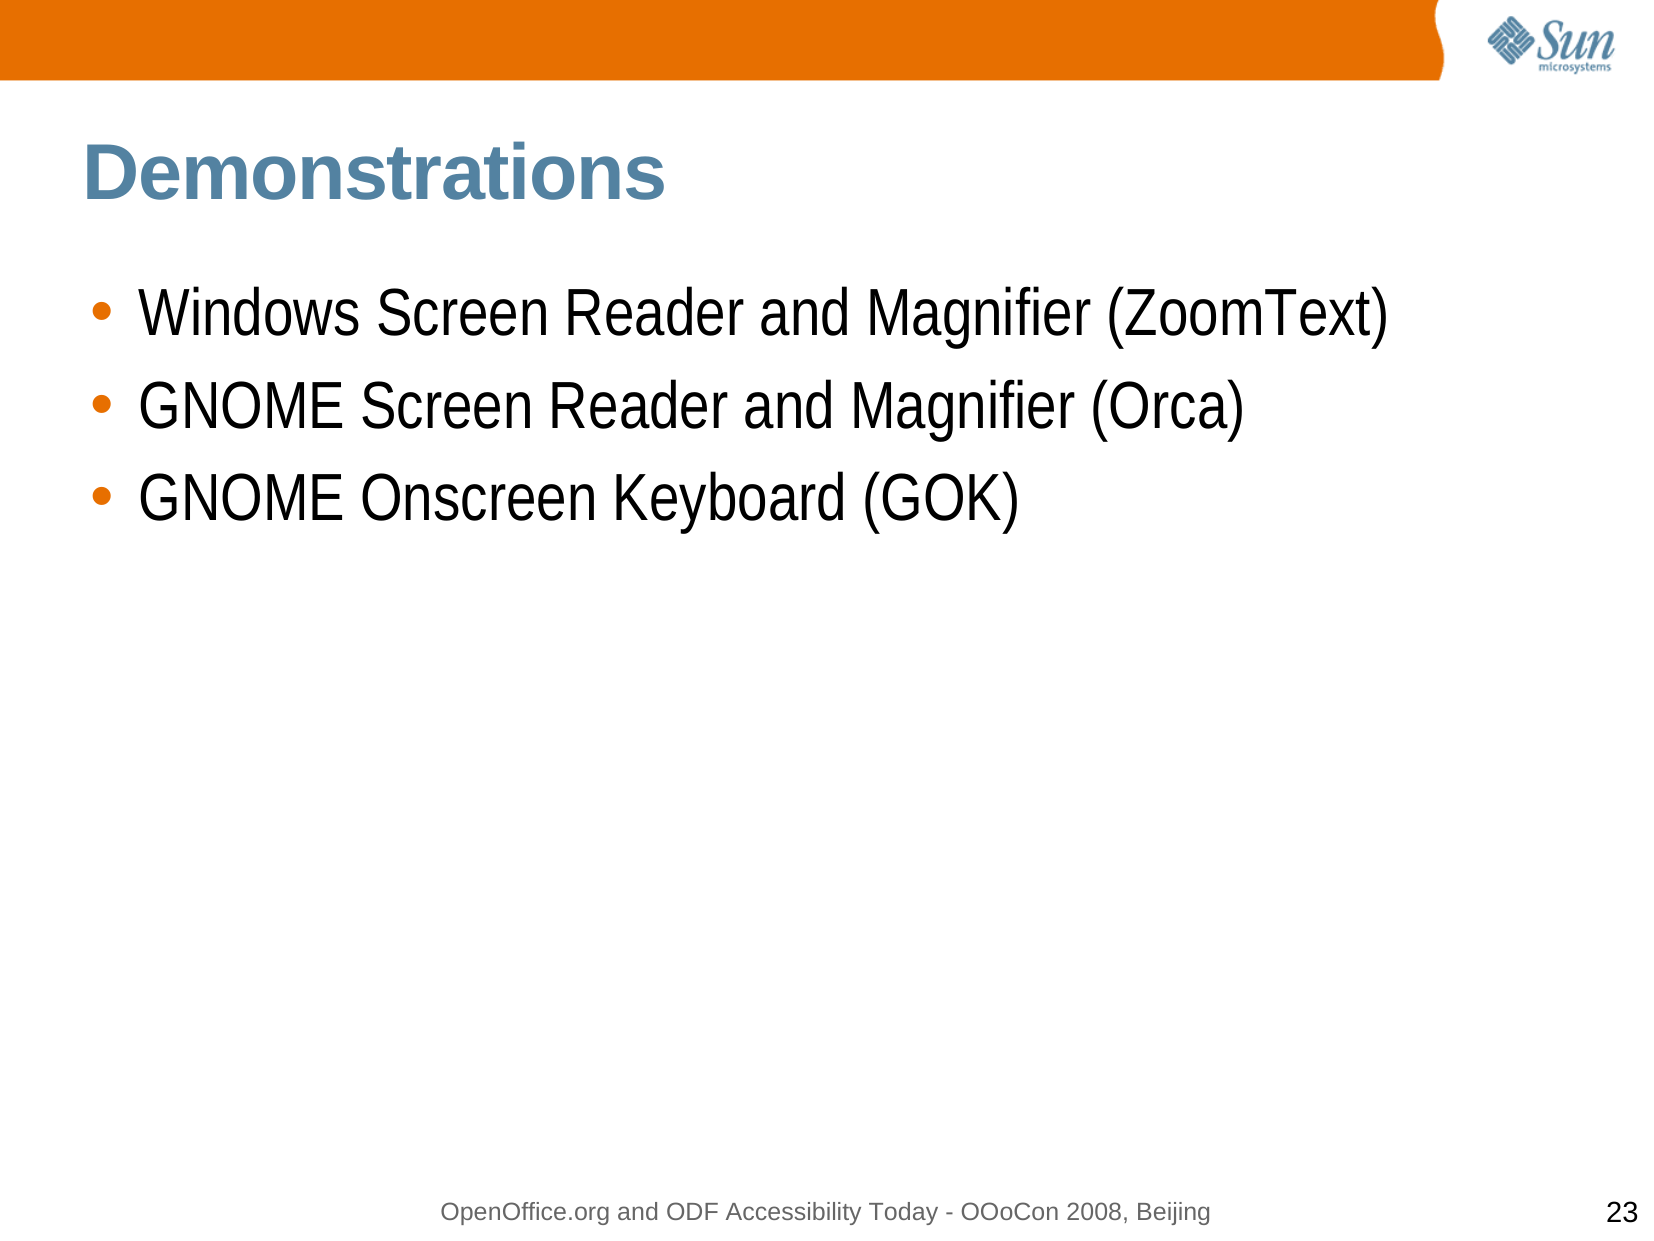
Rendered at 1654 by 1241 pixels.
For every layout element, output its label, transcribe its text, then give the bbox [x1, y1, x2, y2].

title Demonstrations [82, 135, 1585, 251]
picture [0, 0, 1654, 83]
list Windows Screen Reader and Magnifier (ZoomText) GNOME Screen Reader and Magnifier (Orca) GNOME Onscreen Keyboard (GOK) [71, 283, 1545, 1121]
